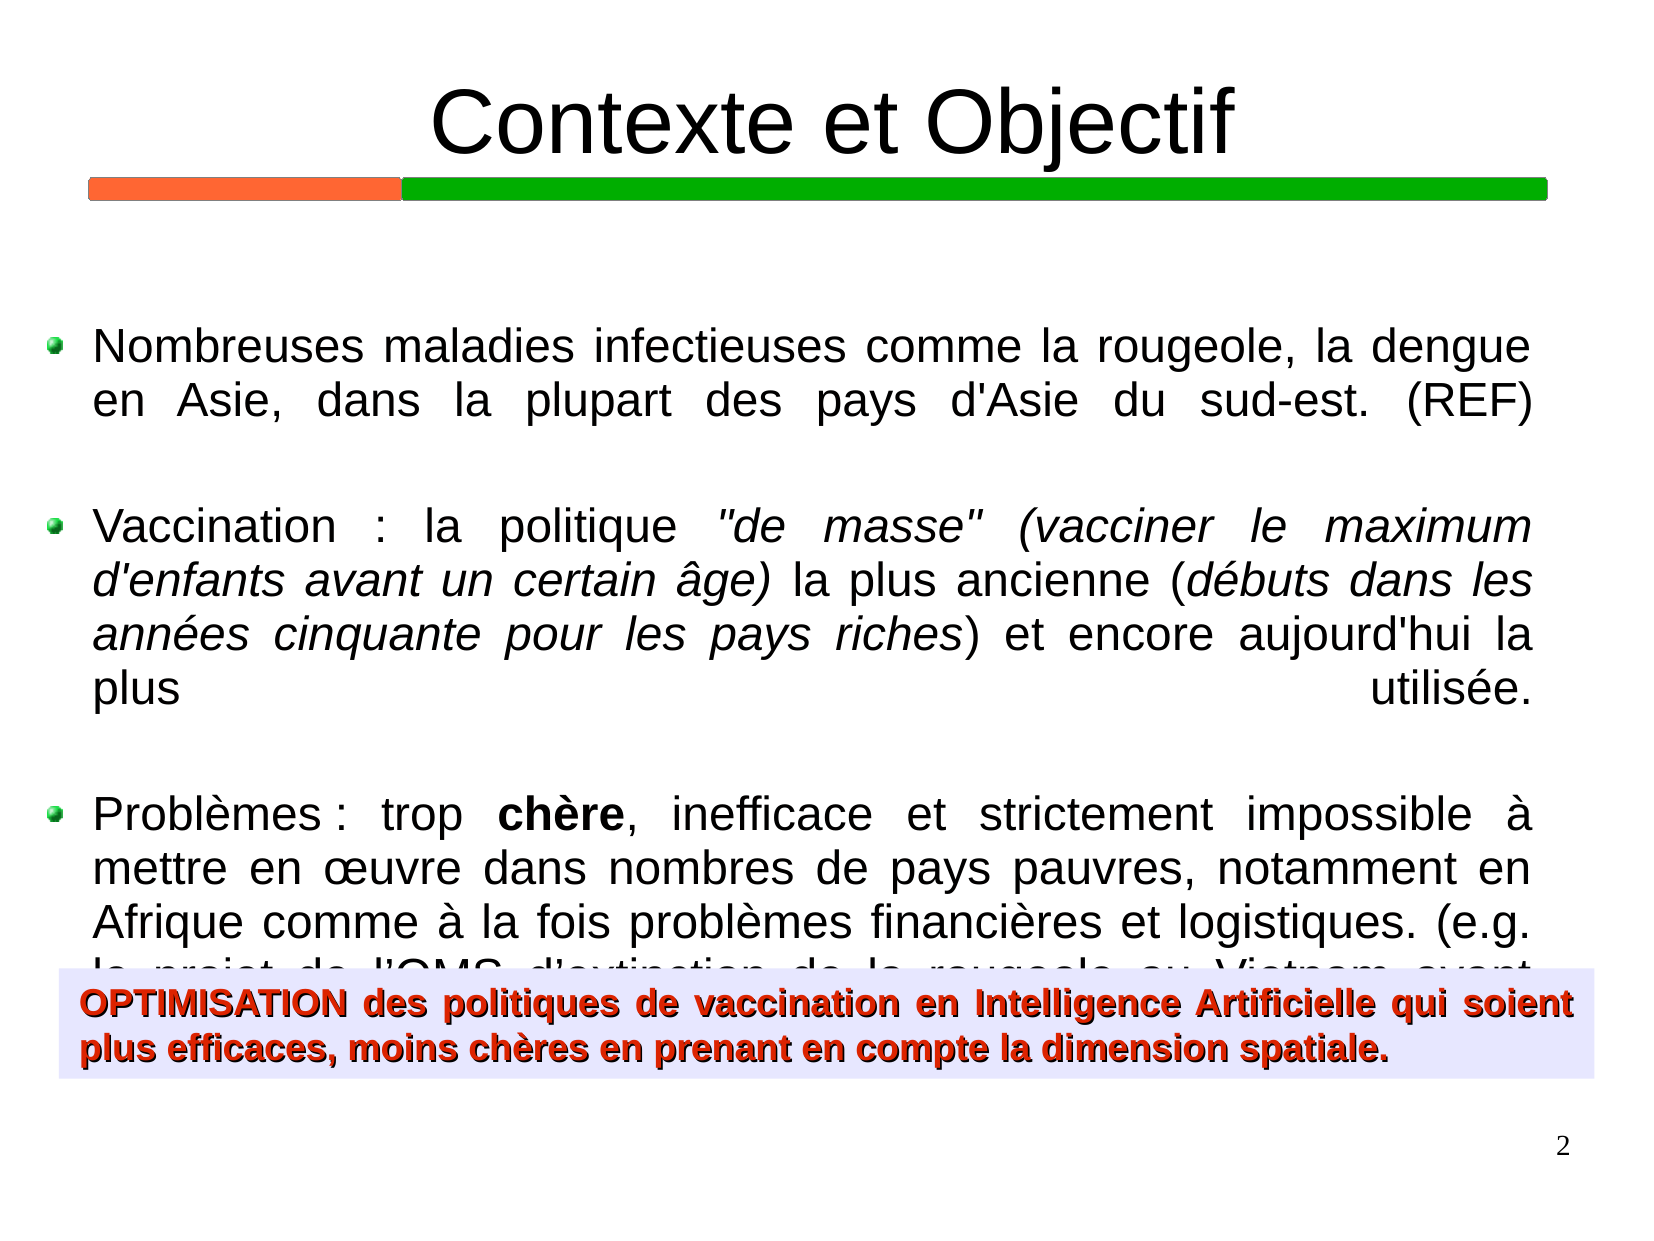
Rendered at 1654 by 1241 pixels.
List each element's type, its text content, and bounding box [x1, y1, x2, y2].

text_box OPTIMISATION des politiques de vaccination en Intelligence Artificielle qui soient plus efficaces, moins chères en prenant en compte la dimension spatiale. [58, 968, 1595, 1079]
text_box [88, 177, 1548, 201]
title Contexte et Objectif [88, 18, 1577, 226]
list Nombreuses maladies infectieuses comme la rougeole, la dengue en Asie, dans la plupart des pays d'Asie du sud-est. (REF) Vaccination : la politique "de masse" (vacciner le maximum d'enfants avant un certain âge) la plus ancienne (débuts dans les années cinquante pour les pays riches) et encore aujourd'hui la plus utilisée. Problèmes : trop chère, inefficace et strictement impossible à mettre en œuvre dans nombres de pays pauvres, notamment en Afrique comme à la fois problèmes financières et logistiques. (e.g. le projet de l’OMS d’extinction de la rougeole au Vietnam avant 2012 est un échec). [47, 318, 1630, 1062]
